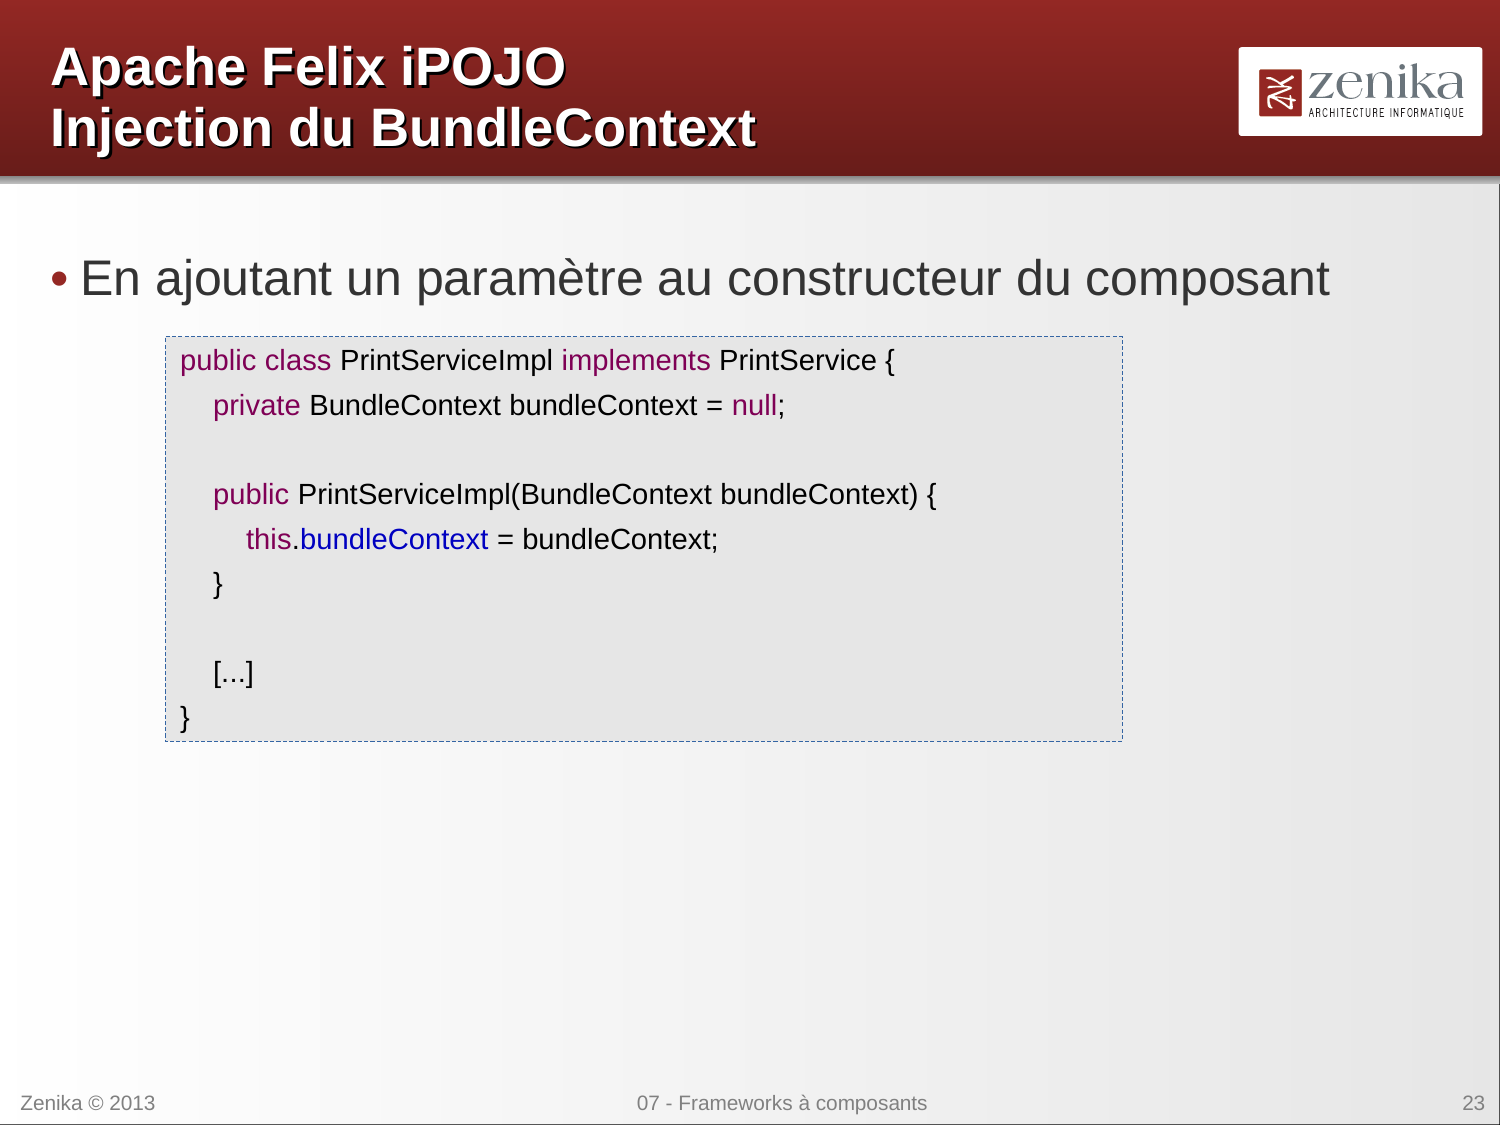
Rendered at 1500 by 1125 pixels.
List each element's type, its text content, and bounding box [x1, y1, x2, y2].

picture [1257, 58, 1464, 125]
list En ajoutant un paramètre au constructeur du composant [50, 249, 1435, 1079]
title Apache Felix iPOJO Injection du BundleContext [50, 15, 1206, 180]
list public class PrintServiceImpl implements PrintService { private BundleContext bundleContext = null; public PrintServiceImpl(BundleContext bundleContext) { this.bundleContext = bundleContext; } [...] } [165, 336, 1123, 742]
